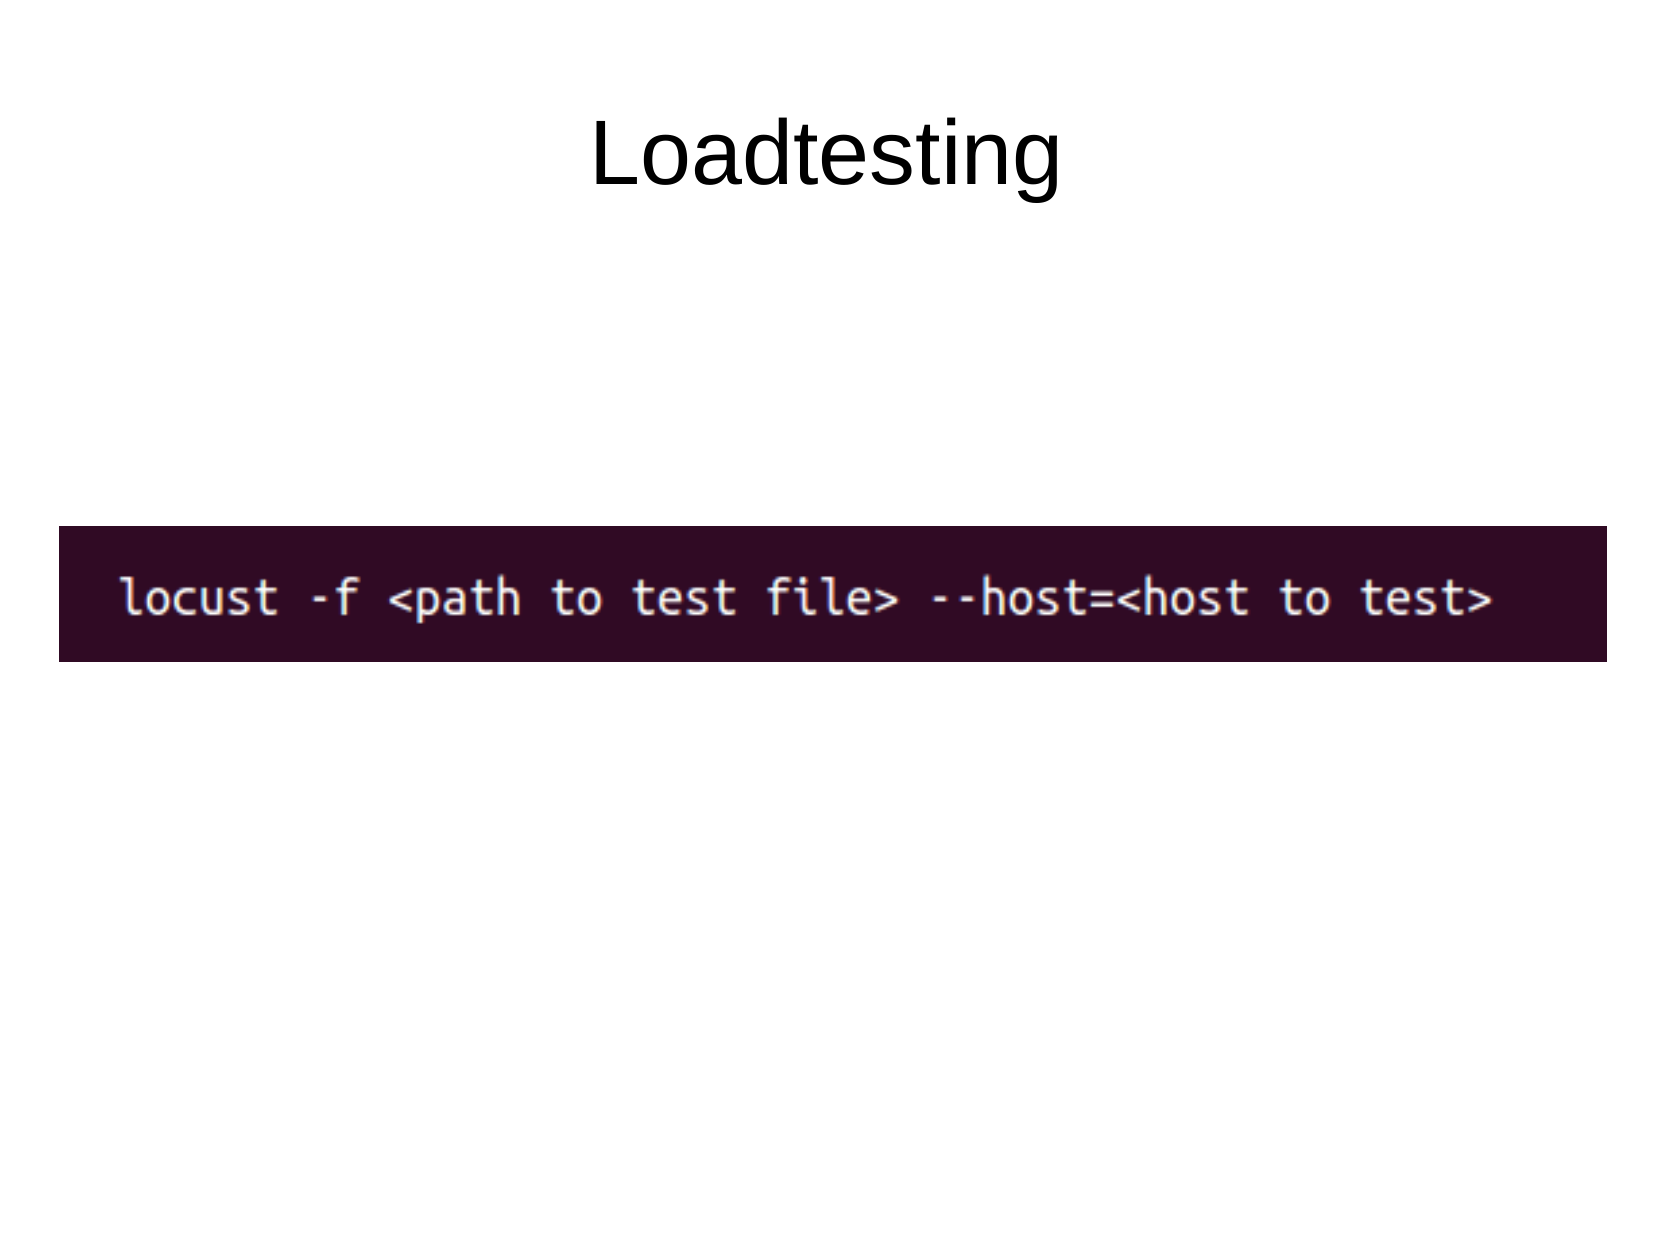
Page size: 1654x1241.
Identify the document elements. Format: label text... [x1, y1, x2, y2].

title Loadtesting [82, 49, 1571, 257]
picture [59, 526, 1607, 662]
